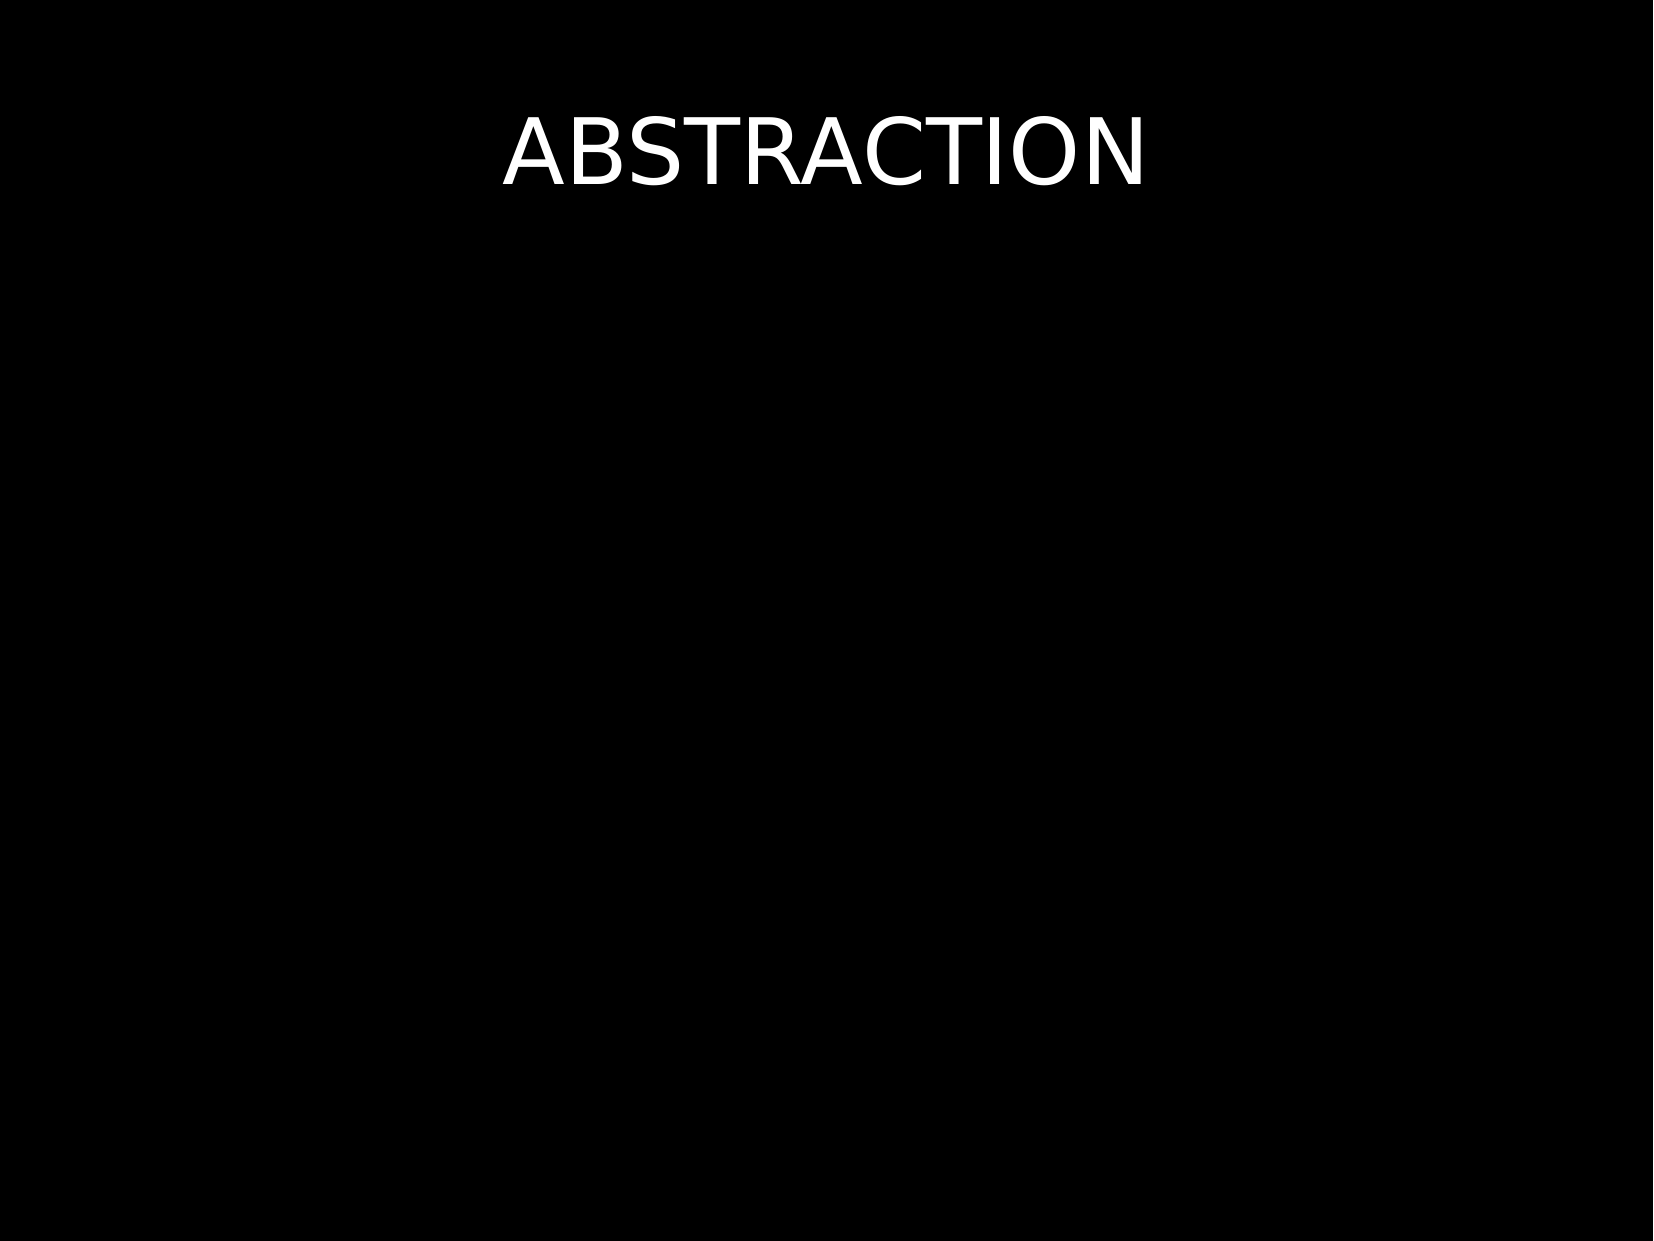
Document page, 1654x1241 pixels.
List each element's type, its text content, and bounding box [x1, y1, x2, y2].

title ABSTRACTION [82, 49, 1571, 257]
